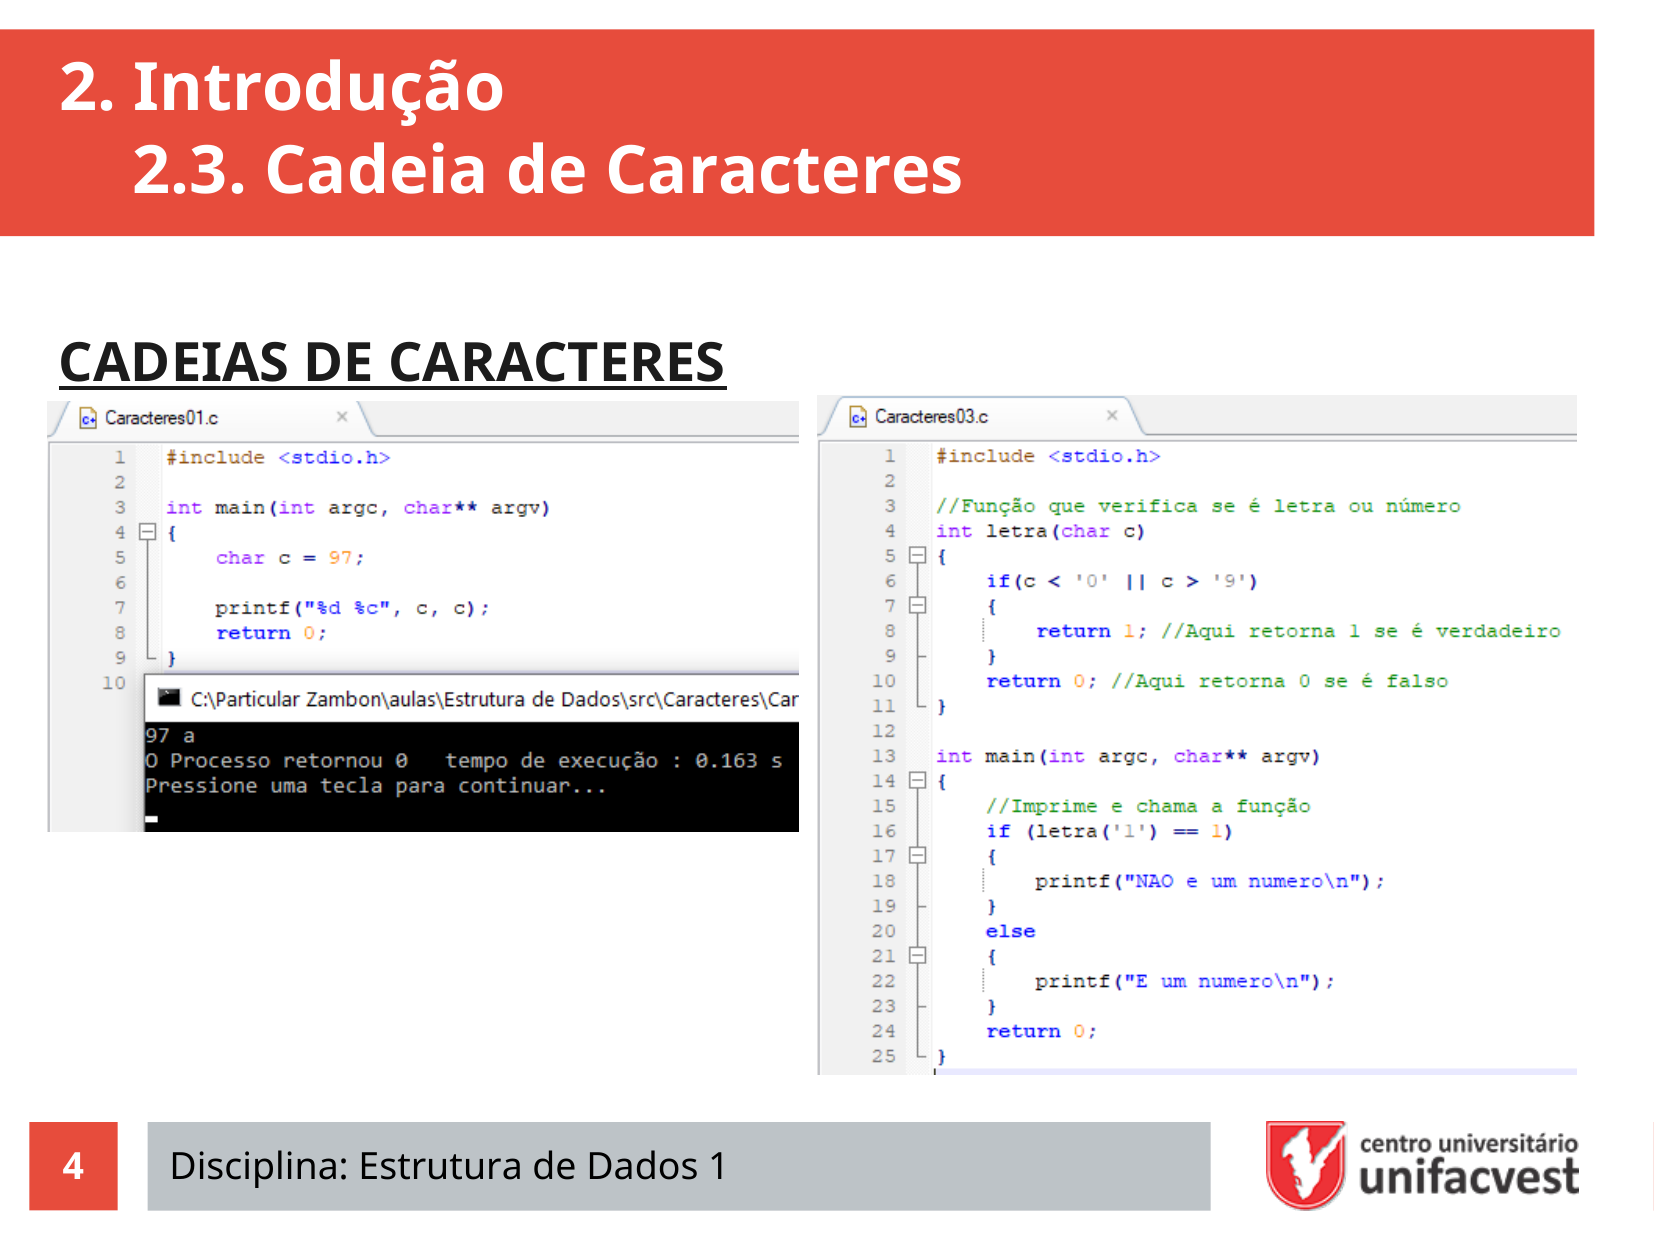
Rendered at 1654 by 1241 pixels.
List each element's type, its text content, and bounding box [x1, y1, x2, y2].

title 2. Introdução 2.3. Cadeia de Caracteres [59, 59, 1595, 207]
picture [1266, 1121, 1579, 1211]
list CADEIAS DE CARACTERES [59, 324, 1566, 1093]
text_box [1238, 1120, 1654, 1212]
text_box Disciplina: Estrutura de Dados 1 [154, 1132, 1205, 1196]
picture [47, 401, 799, 832]
picture [817, 395, 1577, 1075]
